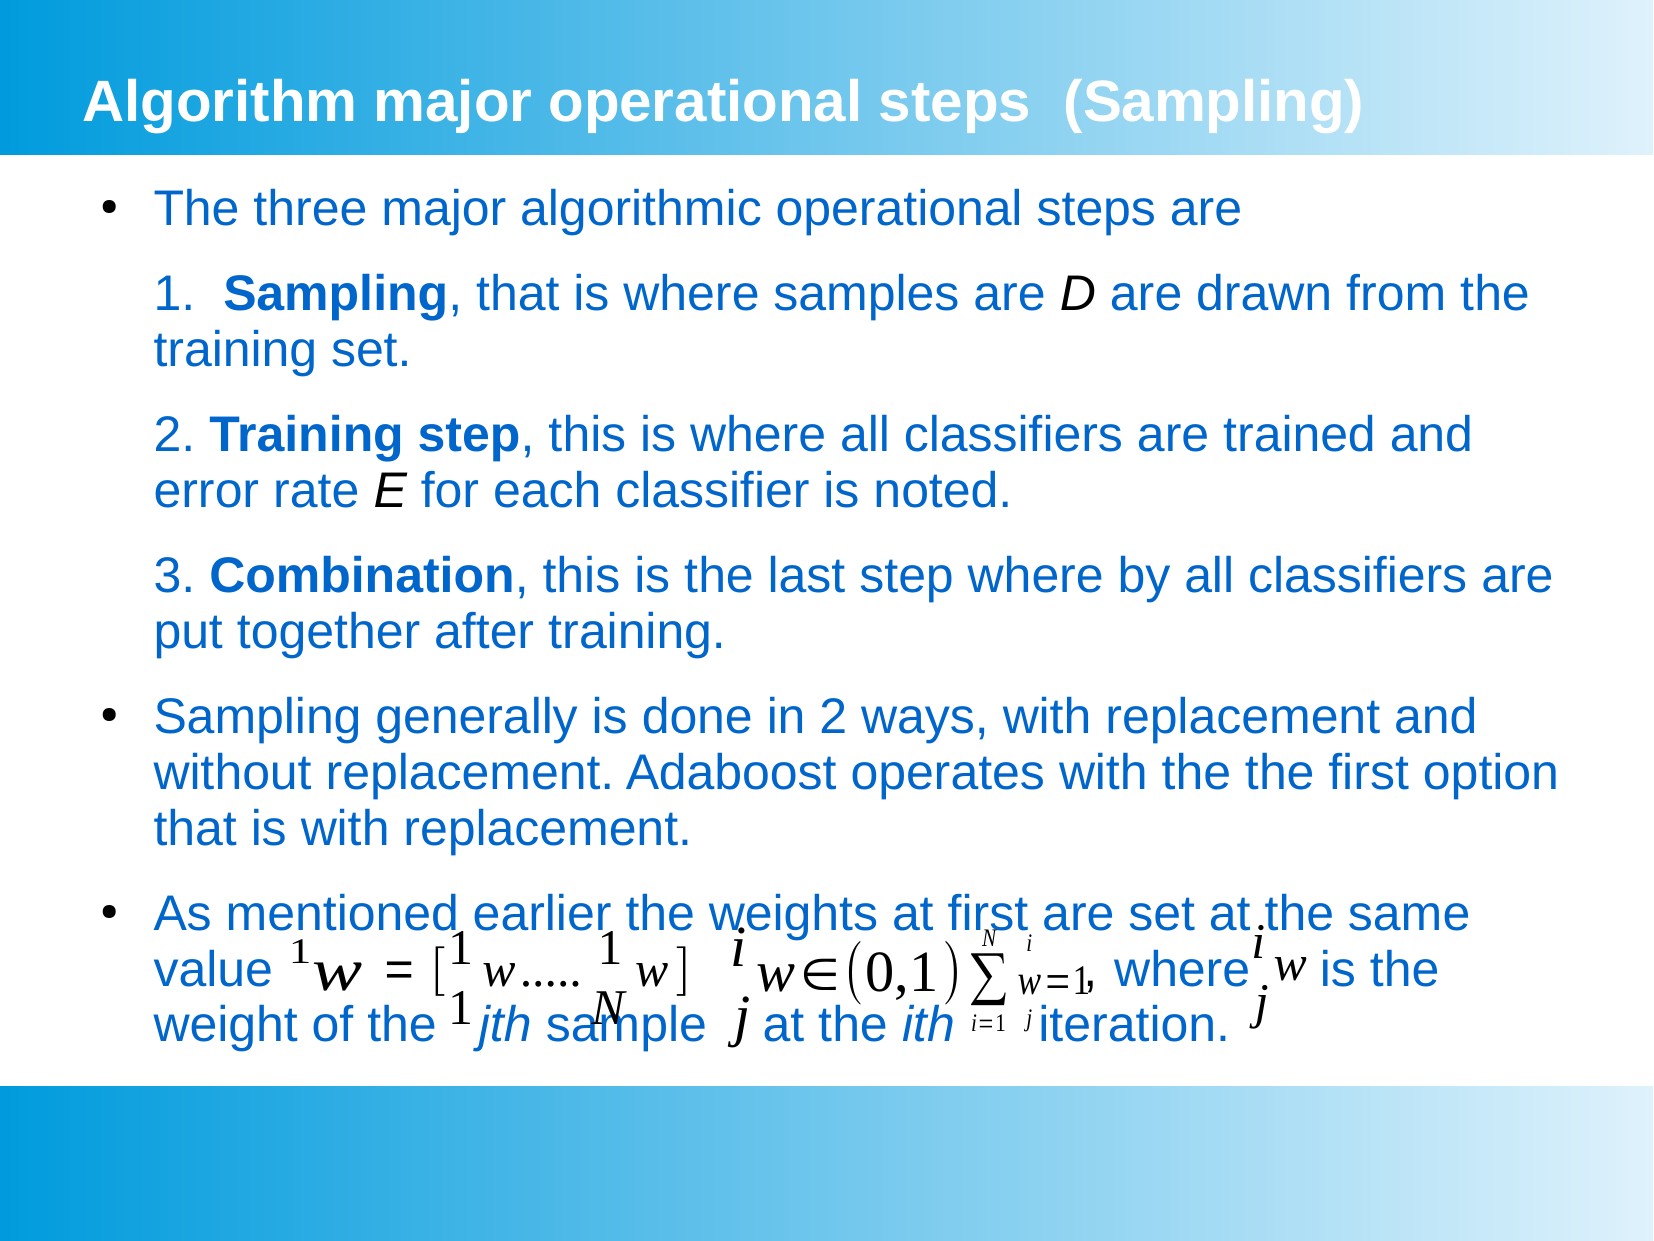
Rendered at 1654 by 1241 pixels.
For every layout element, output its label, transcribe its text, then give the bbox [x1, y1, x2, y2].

chart [270, 930, 384, 1006]
title Algorithm major operational steps (Sampling) [82, 49, 1571, 155]
chart [712, 915, 1099, 1048]
chart [420, 921, 701, 1036]
chart [1236, 915, 1321, 1029]
list The three major algorithmic operational steps are 1. Sampling, that is where samples are D are drawn from the training set. 2. Training step, this is where all classifiers are trained and error rate E for each classifier is noted. 3. Combination, this is the last step where by all classifiers are put together after training. Sampling generally is done in 2 ways, with replacement and without replacement. Adaboost operates with the the first option that is with replacement. As mentioned earlier the weights at first are set at the same value = , where is the weight of the jth sample at the ith iteration. [82, 180, 1571, 1081]
